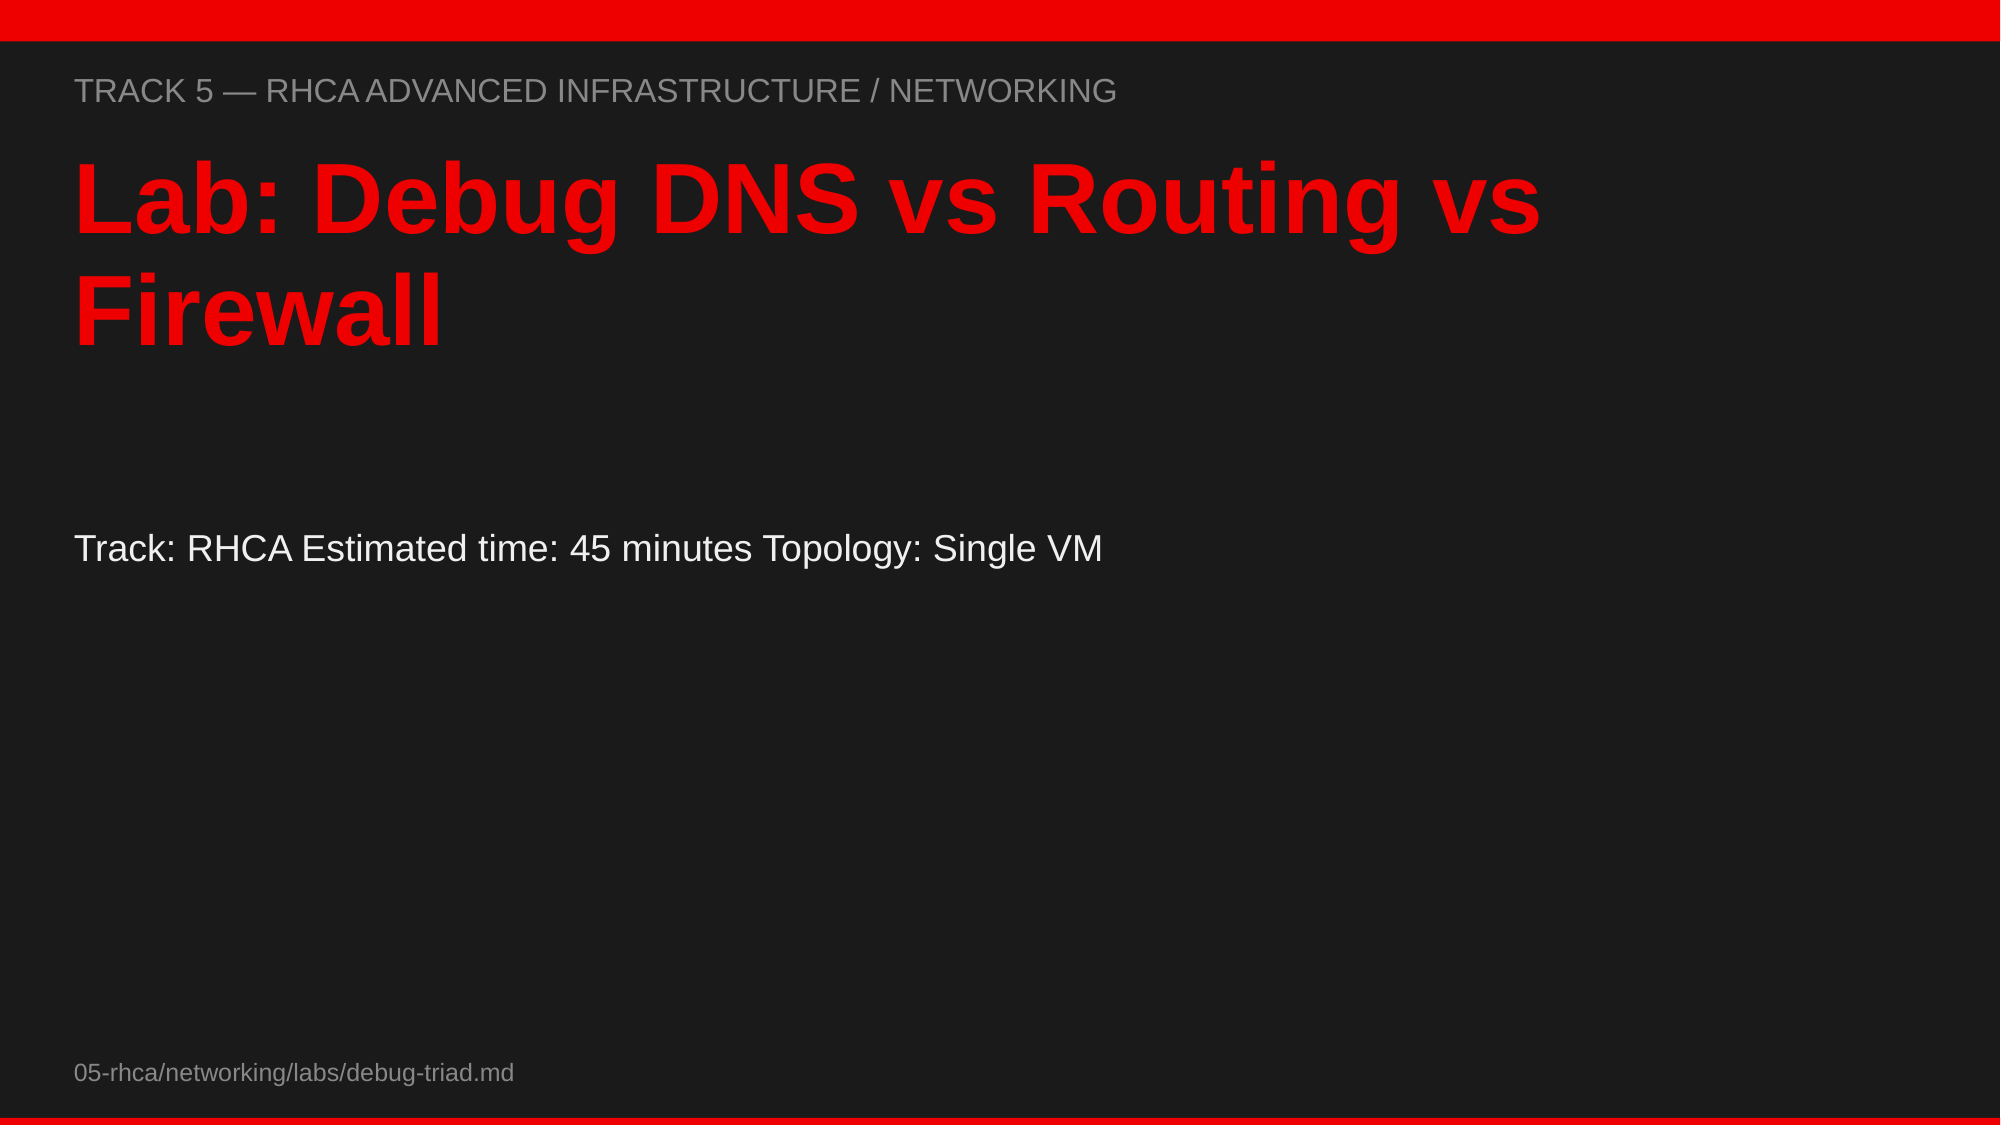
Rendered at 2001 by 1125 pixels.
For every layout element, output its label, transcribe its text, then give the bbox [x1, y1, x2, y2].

text_box Track: RHCA Estimated time: 45 minutes Topology: Single VM [59, 519, 1942, 727]
text_box 05-rhca/networking/labs/debug-triad.md [59, 1051, 1942, 1093]
text_box [0, 0, 2001, 42]
text_box [0, 1117, 2001, 1125]
text_box TRACK 5 — RHCA ADVANCED INFRASTRUCTURE / NETWORKING [59, 64, 1942, 119]
text_box Lab: Debug DNS vs Routing vs Firewall [59, 135, 1942, 461]
